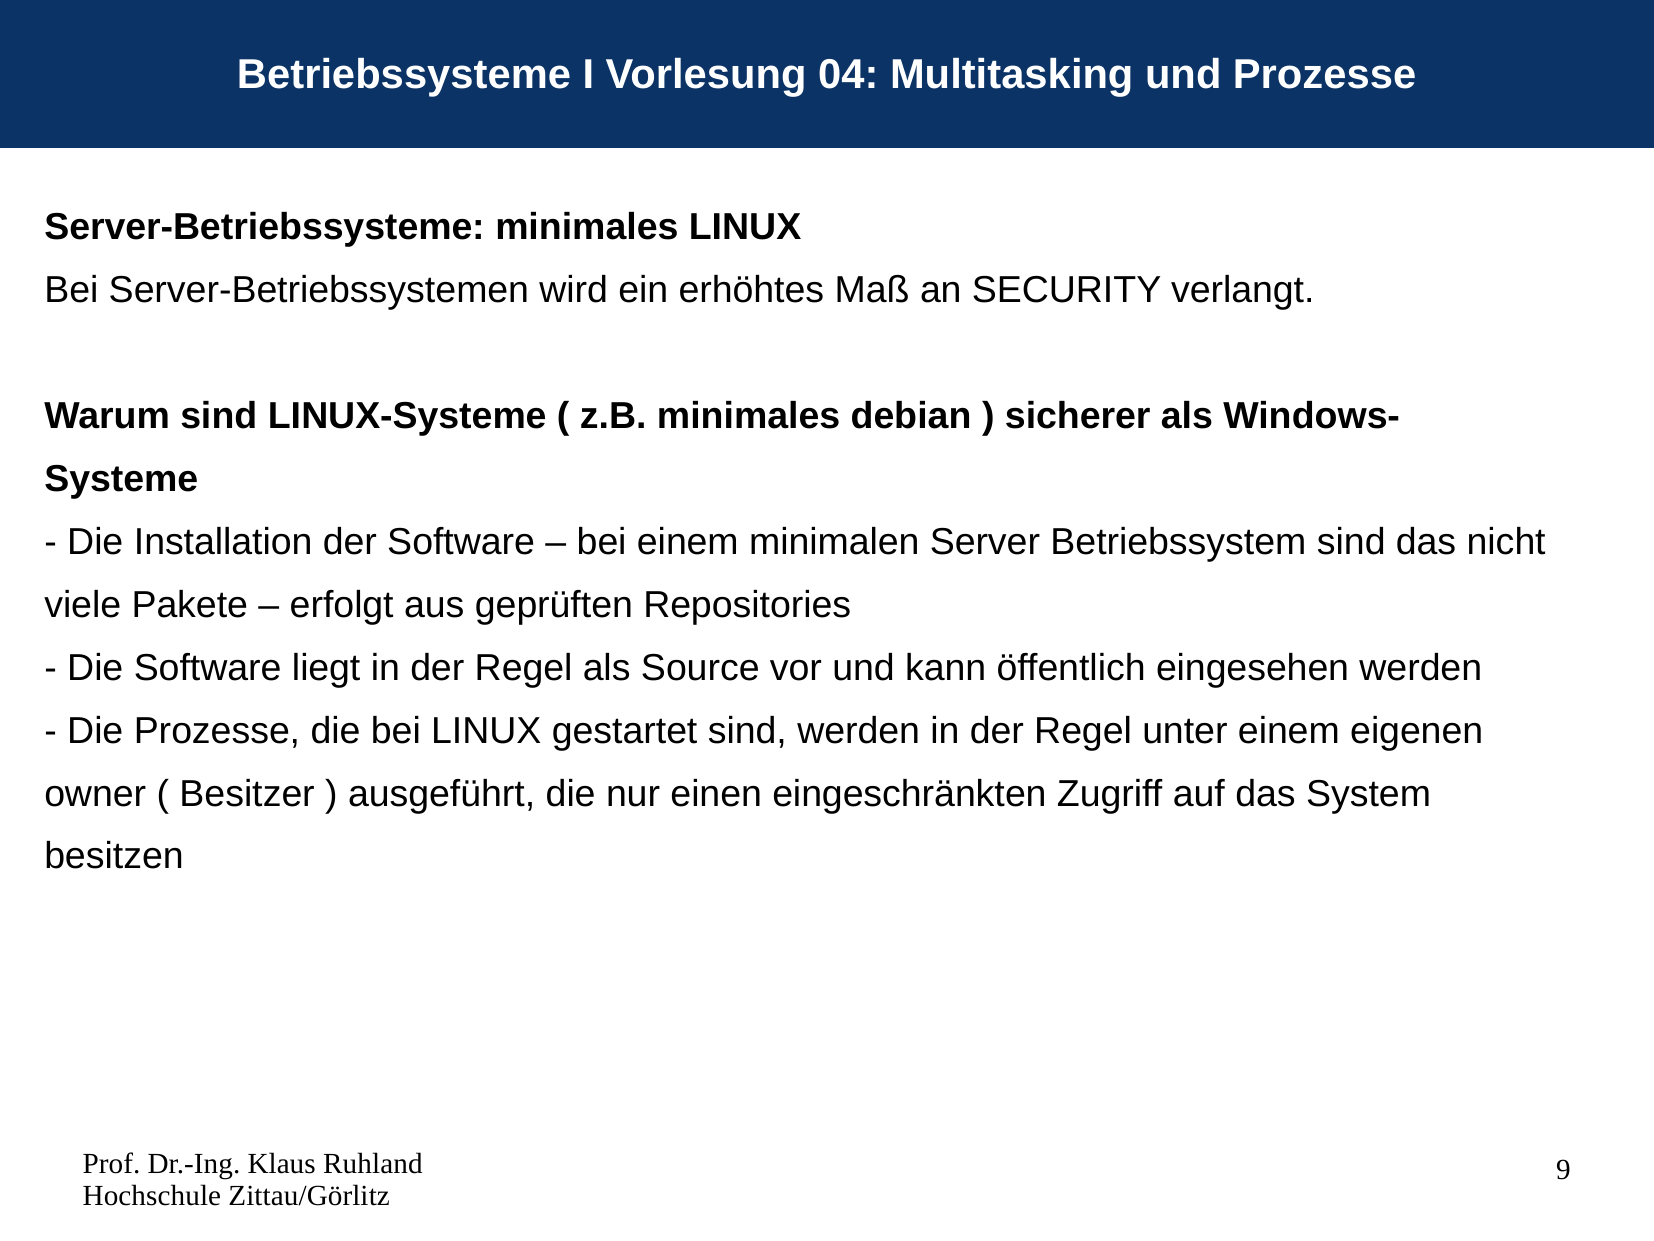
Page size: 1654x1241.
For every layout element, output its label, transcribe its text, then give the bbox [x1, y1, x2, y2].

text_box Server-Betriebssysteme: minimales LINUX Bei Server-Betriebssystemen wird ein erhöhtes Maß an SECURITY verlangt. Warum sind LINUX-Systeme ( z.B. minimales debian ) sicherer als Windows-Systeme - Die Installation der Software – bei einem minimalen Server Betriebssystem sind das nicht viele Pakete – erfolgt aus geprüften Repositories - Die Software liegt in der Regel als Source vor und kann öffentlich eingesehen werden - Die Prozesse, die bei LINUX gestartet sind, werden in der Regel unter einem eigenen owner ( Besitzer ) ausgeführt, die nur einen eingeschränkten Zugriff auf das System besitzen [29, 177, 1565, 1150]
